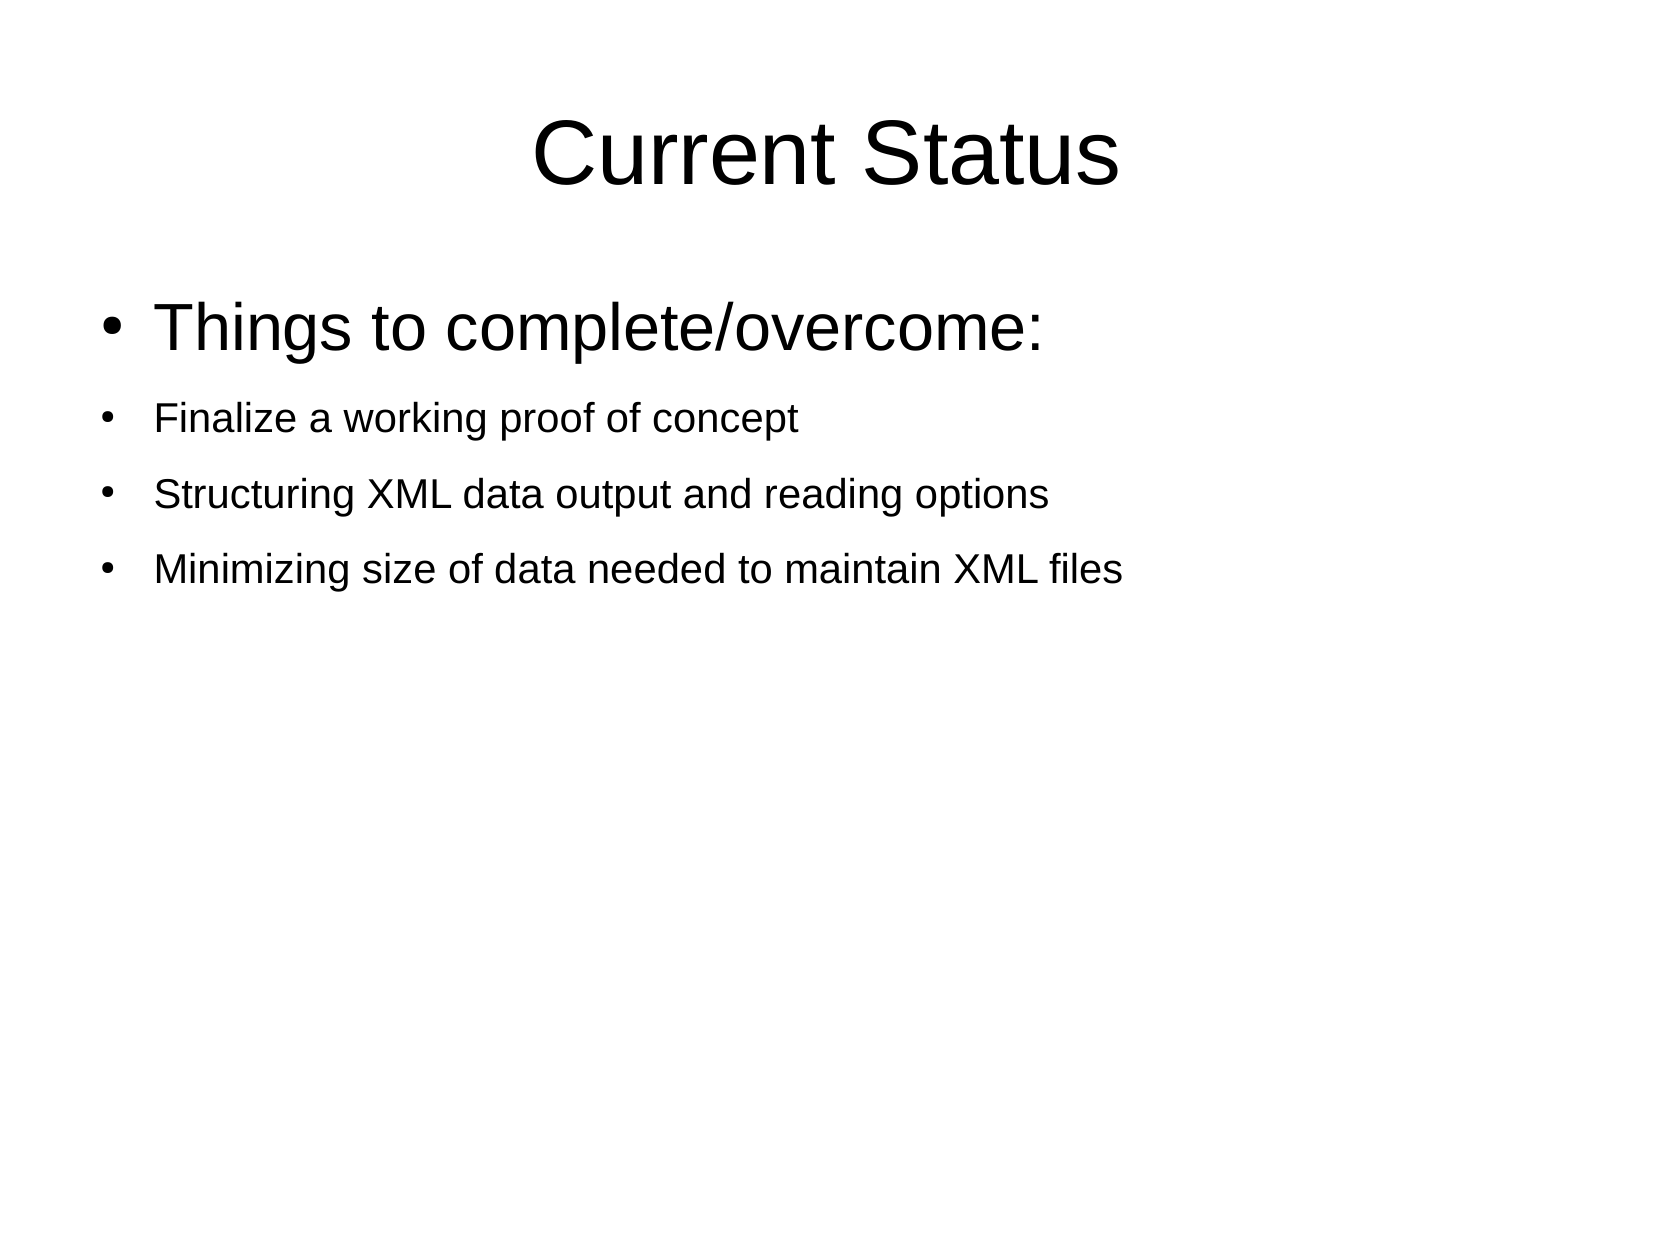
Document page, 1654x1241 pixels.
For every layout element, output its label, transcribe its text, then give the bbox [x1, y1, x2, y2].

list Things to complete/overcome: Finalize a working proof of concept Structuring XML data output and reading options Minimizing size of data needed to maintain XML files [82, 290, 1571, 1109]
title Current Status [82, 49, 1571, 257]
